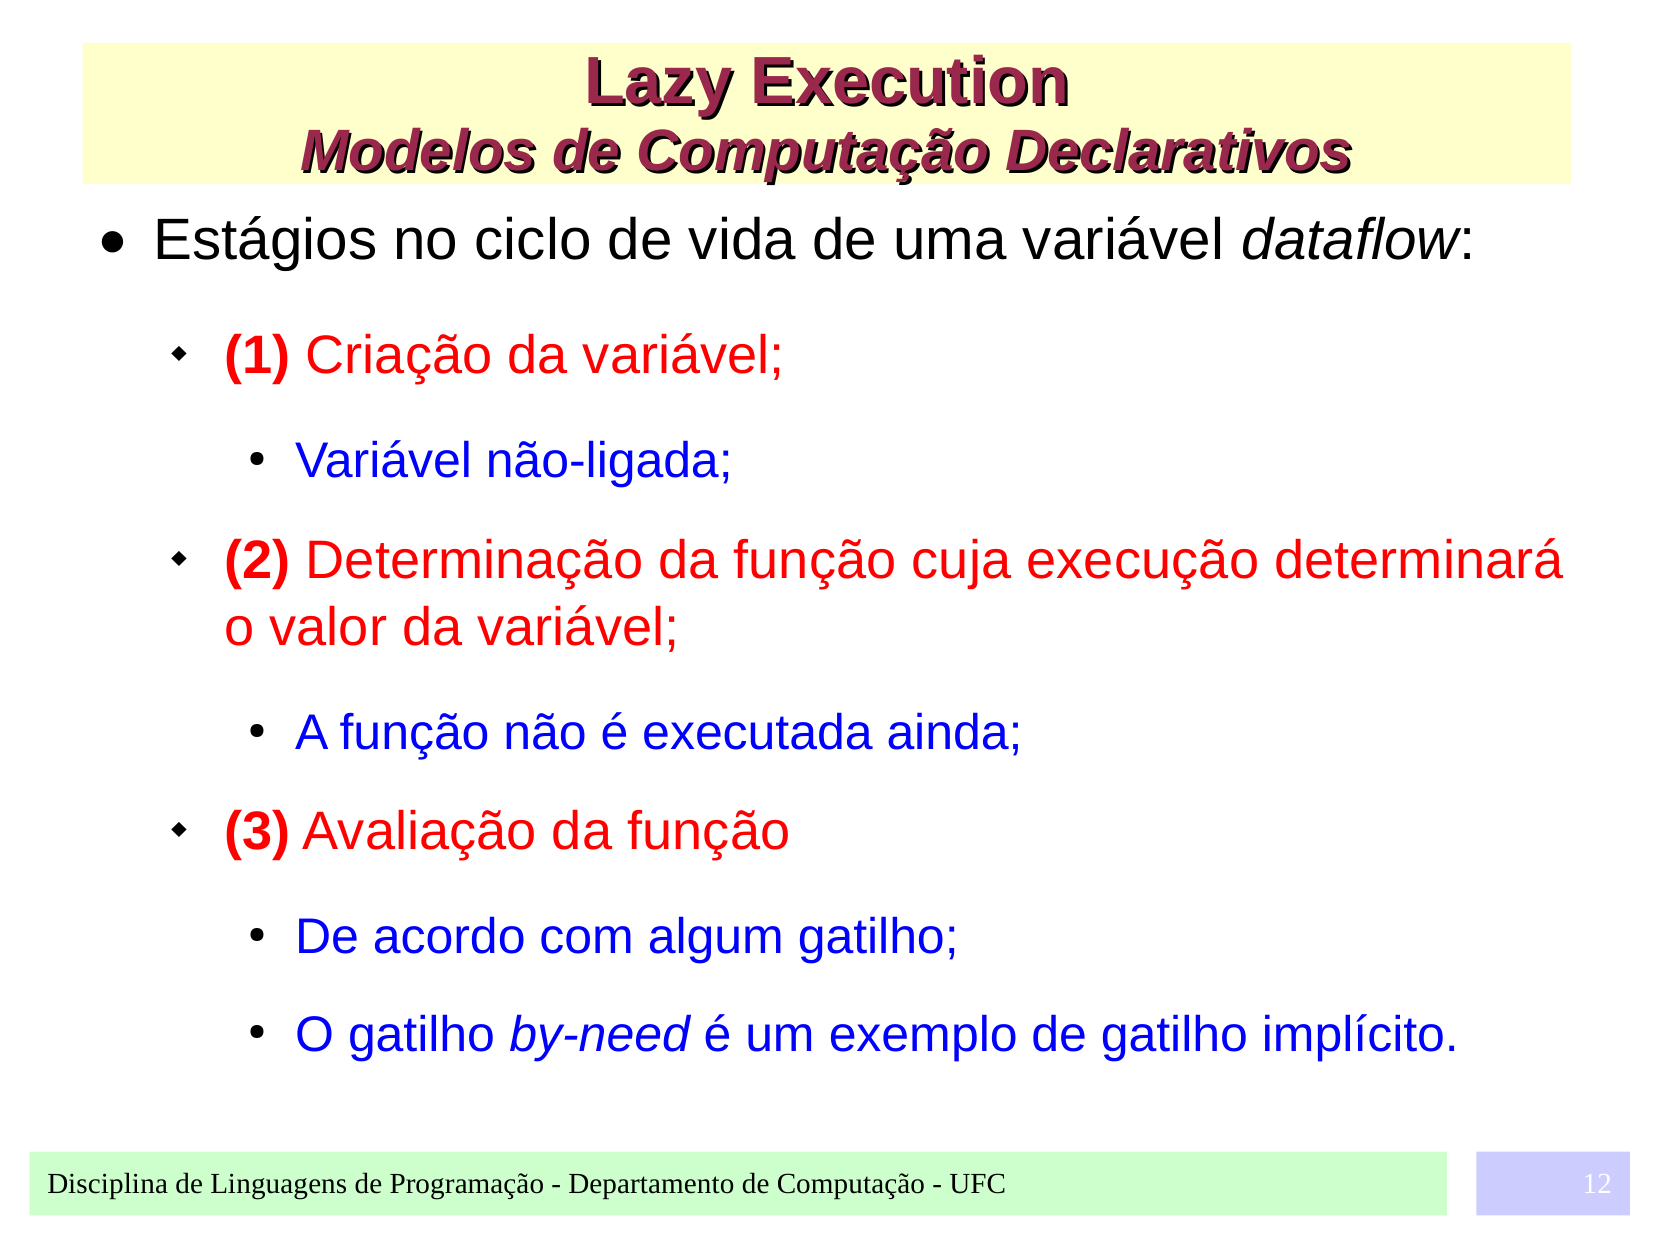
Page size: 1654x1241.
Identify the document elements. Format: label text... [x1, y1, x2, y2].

title Lazy Execution Modelos de Computação Declarativos [82, 42, 1571, 184]
list Estágios no ciclo de vida de uma variável dataflow: (1) Criação da variável; Variável não-ligada; (2) Determinação da função cuja execução determinará o valor da variável; A função não é executada ainda; (3) Avaliação da função De acordo com algum gatilho; O gatilho by-need é um exemplo de gatilho implícito. [82, 206, 1571, 1137]
